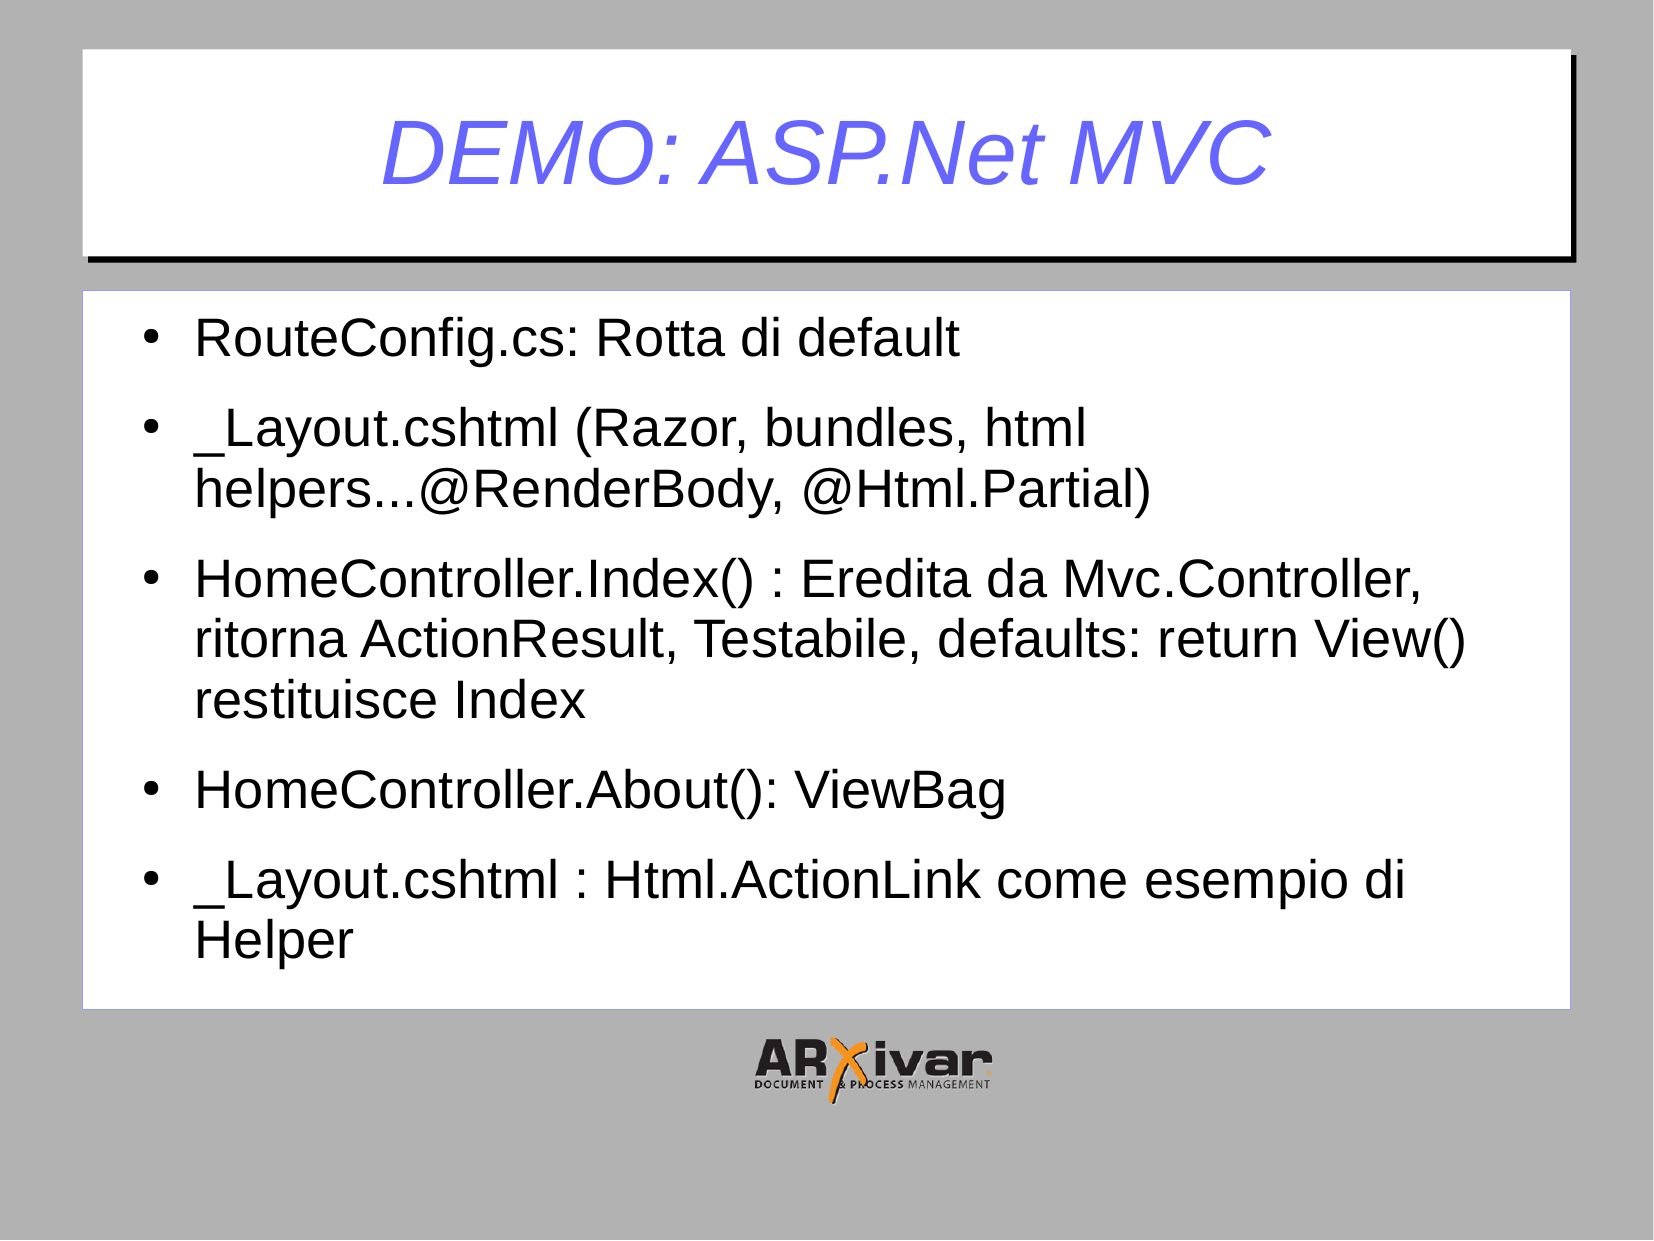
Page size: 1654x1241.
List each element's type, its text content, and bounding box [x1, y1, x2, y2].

list RouteConfig.cs: Rotta di default _Layout.cshtml (Razor, bundles, html helpers...@RenderBody, @Html.Partial) HomeController.Index() : Eredita da Mvc.Controller, ritorna ActionResult, Testabile, defaults: return View() restituisce Index HomeController.About(): ViewBag _Layout.cshtml : Html.ActionLink come esempio di Helper [82, 290, 1571, 1010]
picture [755, 1031, 993, 1111]
title DEMO: ASP.Net MVC [82, 49, 1571, 257]
